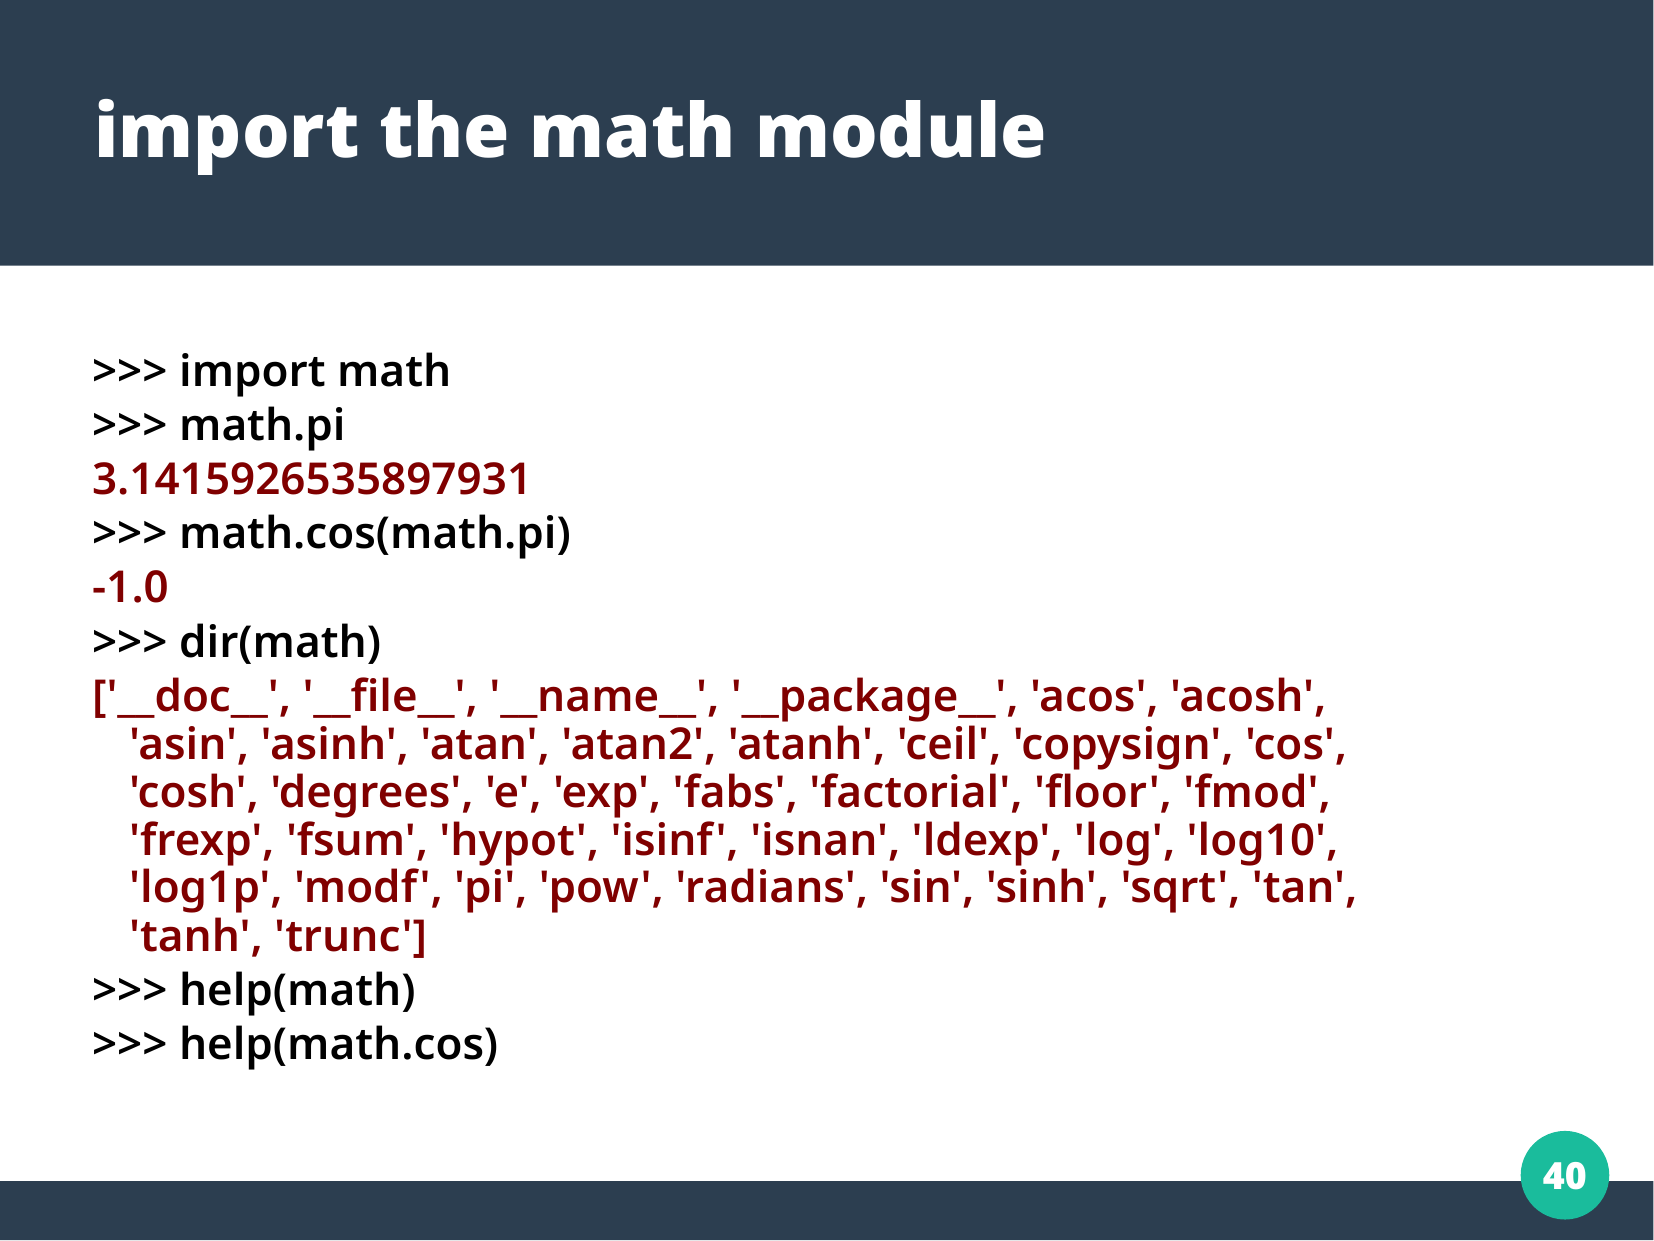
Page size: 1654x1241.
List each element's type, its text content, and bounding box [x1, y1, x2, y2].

title import the math module [59, 49, 1595, 207]
list >>> import math >>> math.pi 3.1415926535897931 >>> math.cos(math.pi) -1.0 >>> dir(math) ['__doc__', '__file__', '__name__', '__package__', 'acos', 'acosh', 'asin', 'asinh', 'atan', 'atan2', 'atanh', 'ceil', 'copysign', 'cos', 'cosh', 'degrees', 'e', 'exp', 'fabs', 'factorial', 'floor', 'fmod', 'frexp', 'fsum', 'hypot', 'isinf', 'isnan', 'ldexp', 'log', 'log10', 'log1p', 'modf', 'pi', 'pow', 'radians', 'sin', 'sinh', 'sqrt', 'tan', 'tanh', 'trunc'] >>> help(math) >>> help(math.cos) [77, 340, 1428, 1084]
